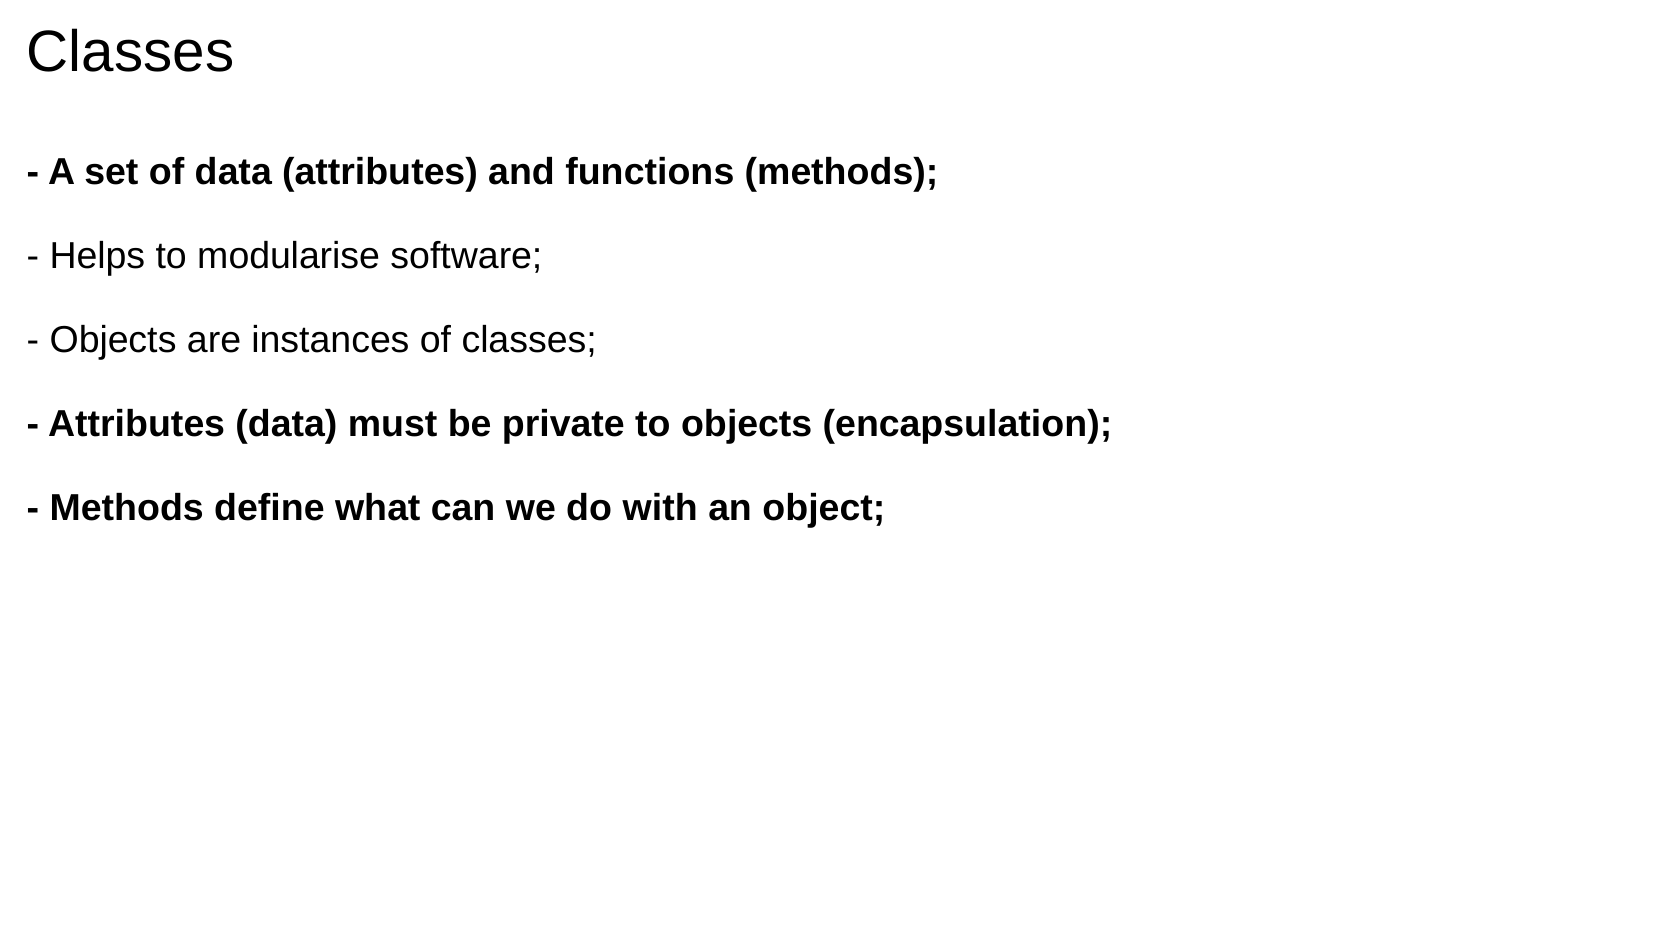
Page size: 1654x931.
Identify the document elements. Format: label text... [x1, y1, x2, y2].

text_box Classes - A set of data (attributes) and functions (methods); - Helps to modularise software; - Objects are instances of classes; - Attributes (data) must be private to objects (encapsulation); - Methods define what can we do with an object; [11, 11, 1642, 536]
